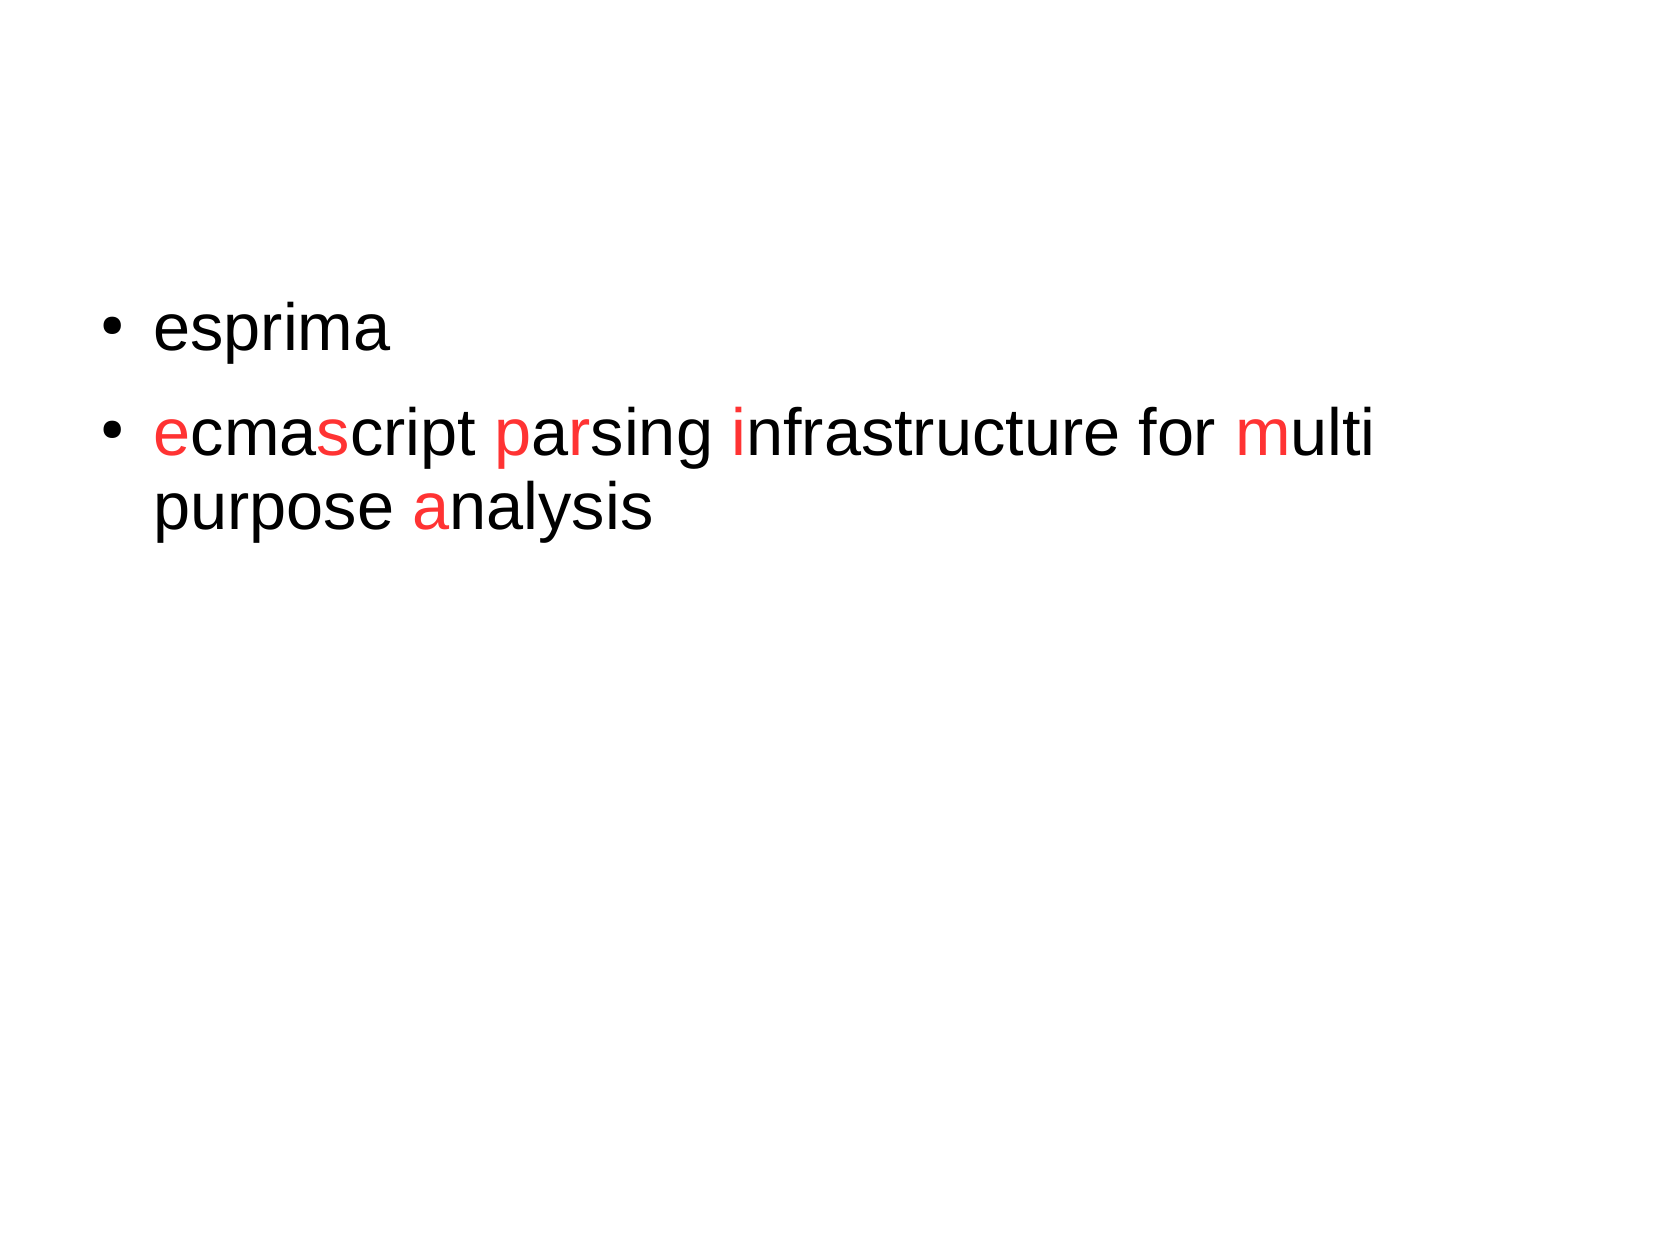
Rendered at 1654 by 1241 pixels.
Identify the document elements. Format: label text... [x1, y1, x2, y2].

list esprima ecmascript parsing infrastructure for multi purpose analysis [82, 290, 1571, 1010]
